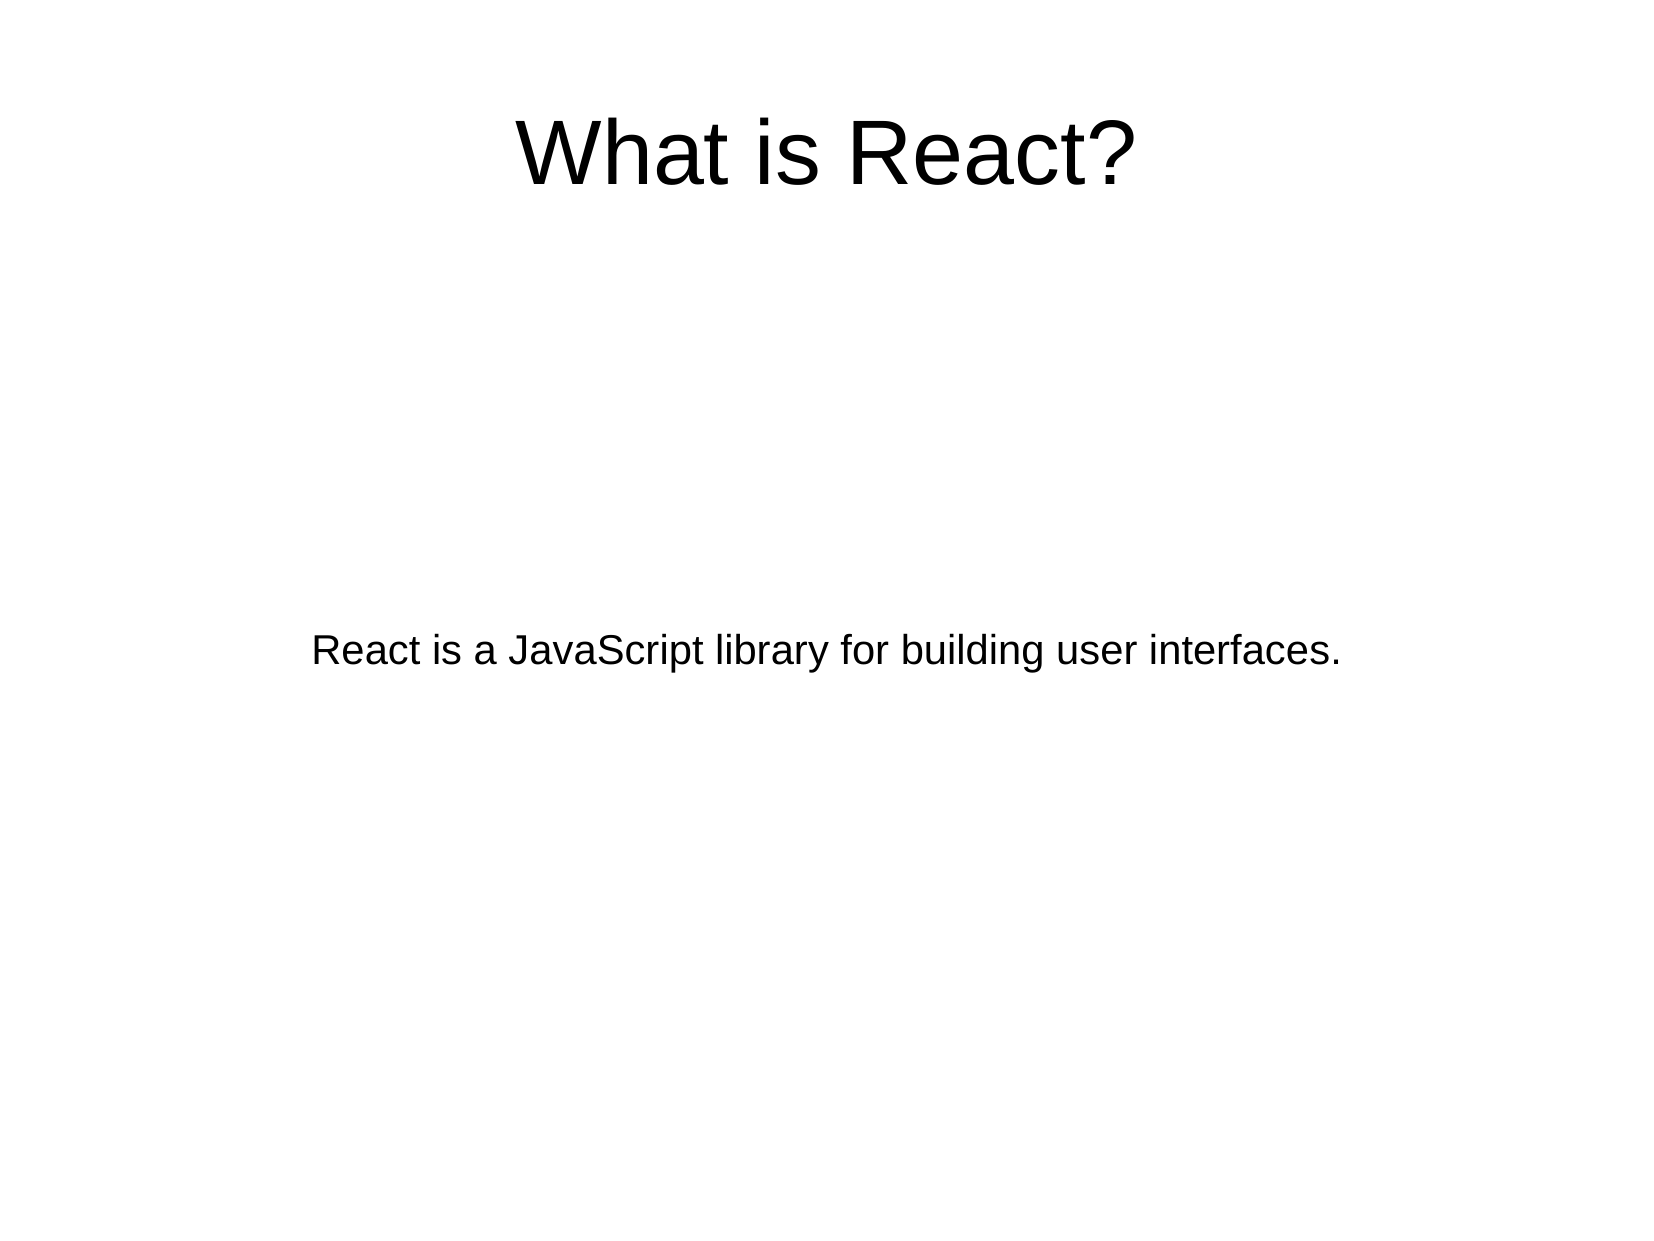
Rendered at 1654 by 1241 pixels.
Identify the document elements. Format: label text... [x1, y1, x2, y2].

title What is React? [82, 49, 1571, 257]
subtitle React is a JavaScript library for building user interfaces. [82, 290, 1571, 1010]
